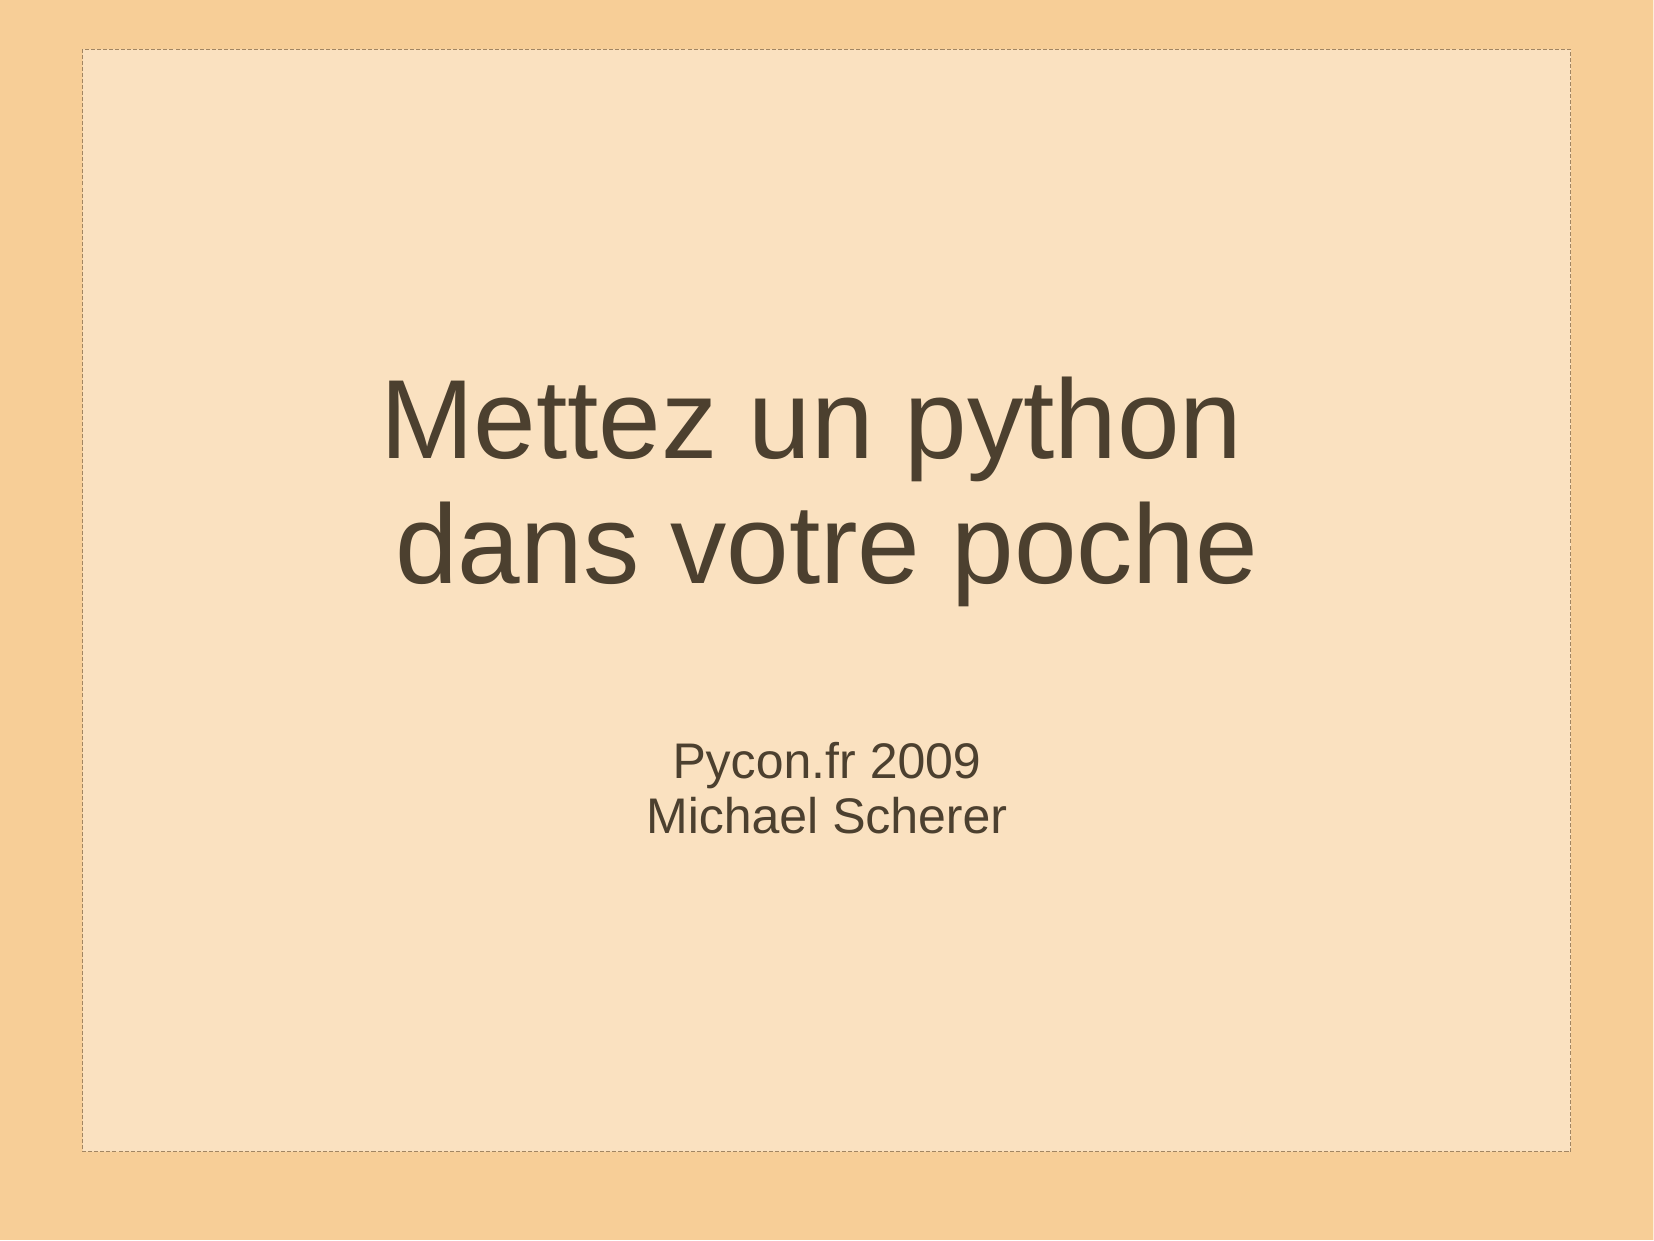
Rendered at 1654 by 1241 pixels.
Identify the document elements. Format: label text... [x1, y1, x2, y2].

title Mettez un python dans votre poche Pycon.fr 2009 Michael Scherer [82, 49, 1571, 1152]
